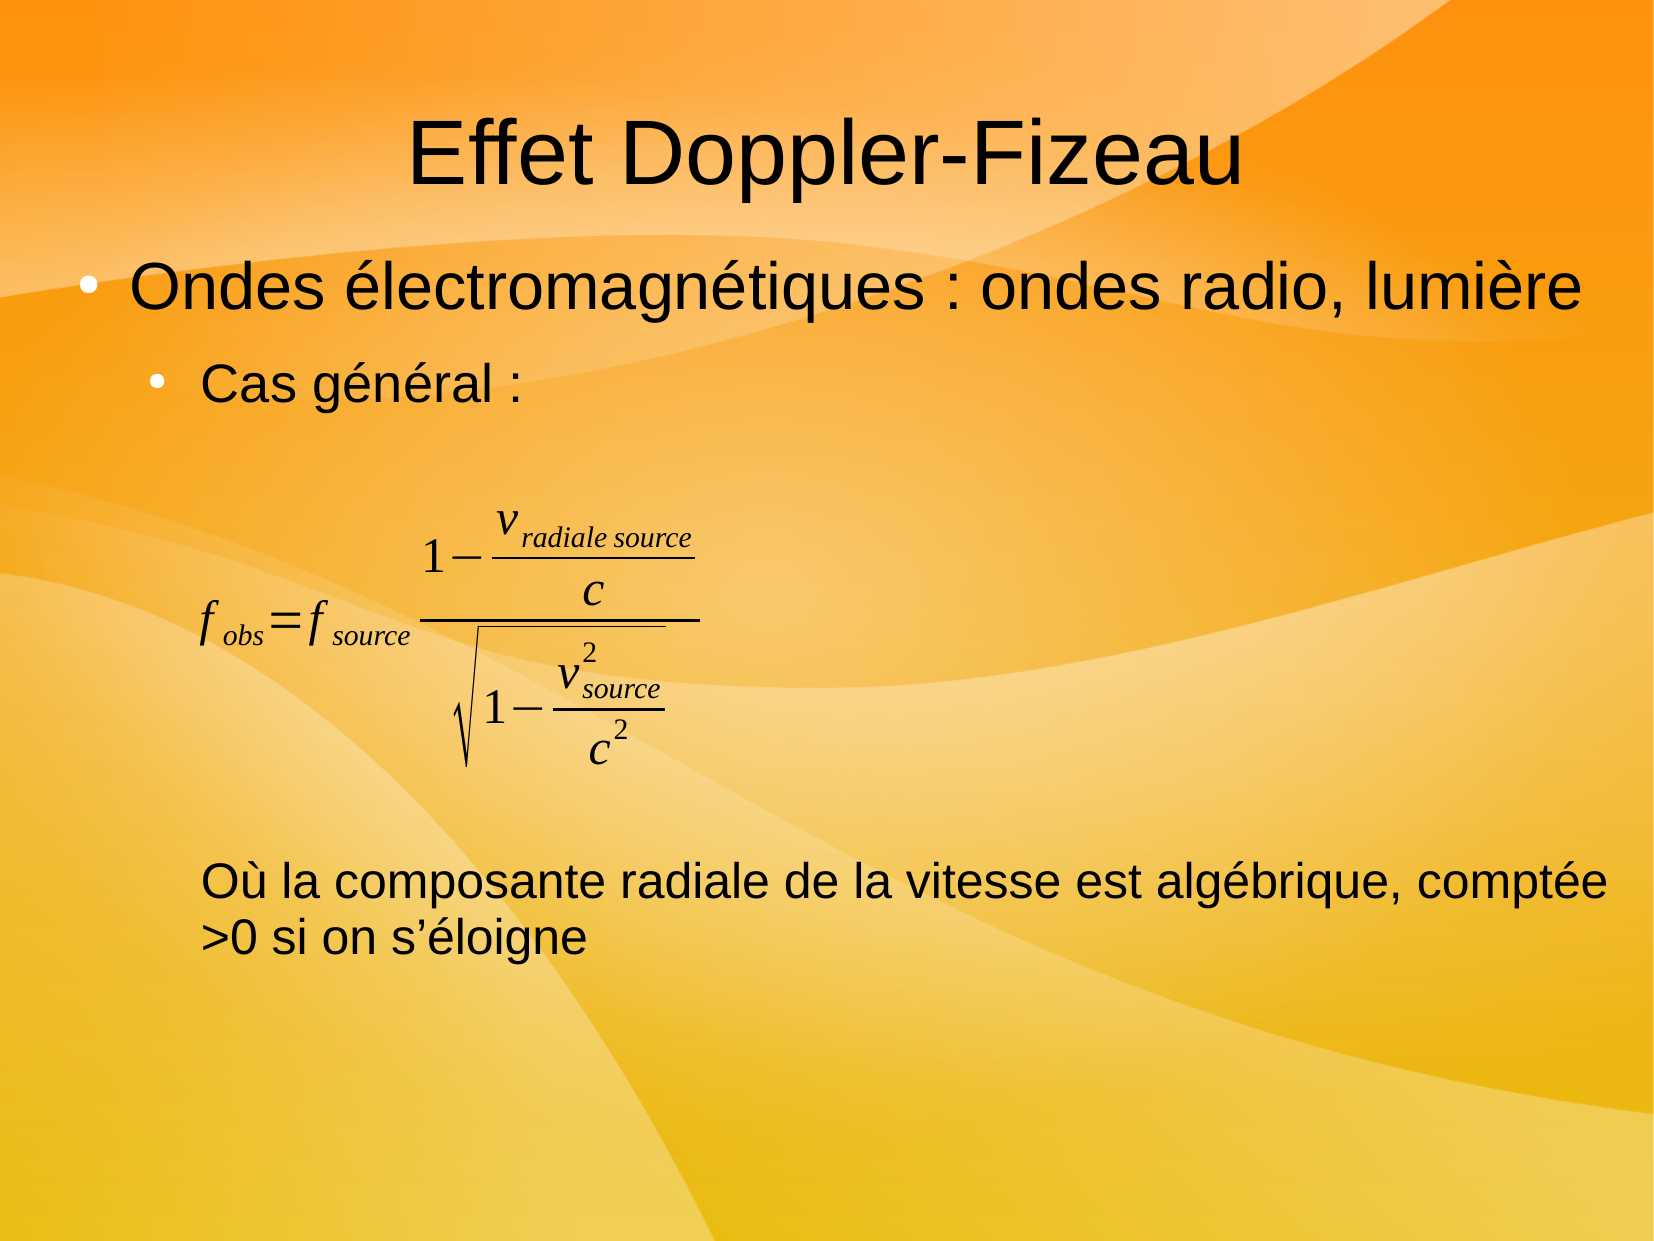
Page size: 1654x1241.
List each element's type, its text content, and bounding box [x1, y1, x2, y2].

list Ondes électromagnétiques : ondes radio, lumière Cas général : Où la composante radiale de la vitesse est algébrique, comptée >0 si on s’éloigne [59, 248, 1625, 1233]
picture [0, 0, 1654, 1241]
chart [191, 491, 709, 776]
title Effet Doppler-Fizeau [82, 49, 1571, 248]
